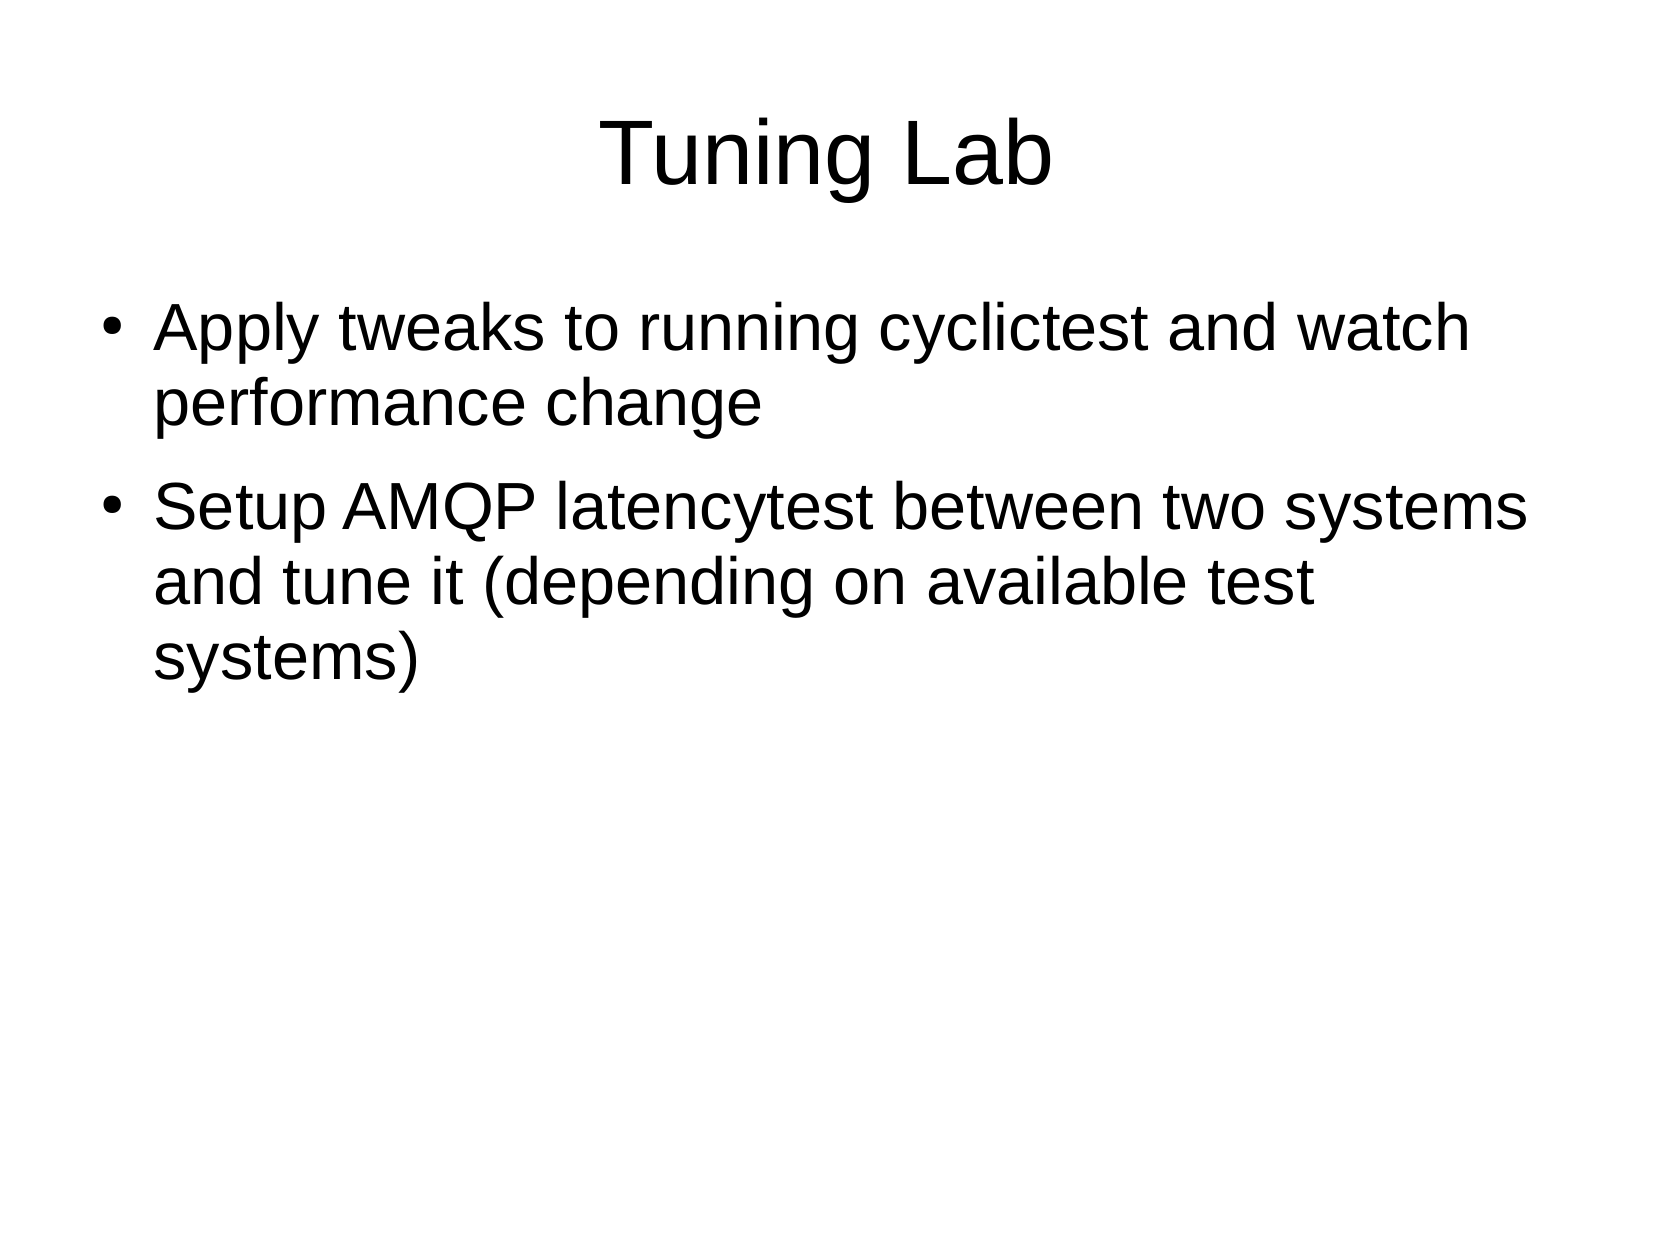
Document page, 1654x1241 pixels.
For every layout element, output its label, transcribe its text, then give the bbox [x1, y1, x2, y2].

title Tuning Lab [82, 56, 1571, 250]
list Apply tweaks to running cyclictest and watch performance change Setup AMQP latencytest between two systems and tune it (depending on available test systems) [82, 290, 1571, 1094]
